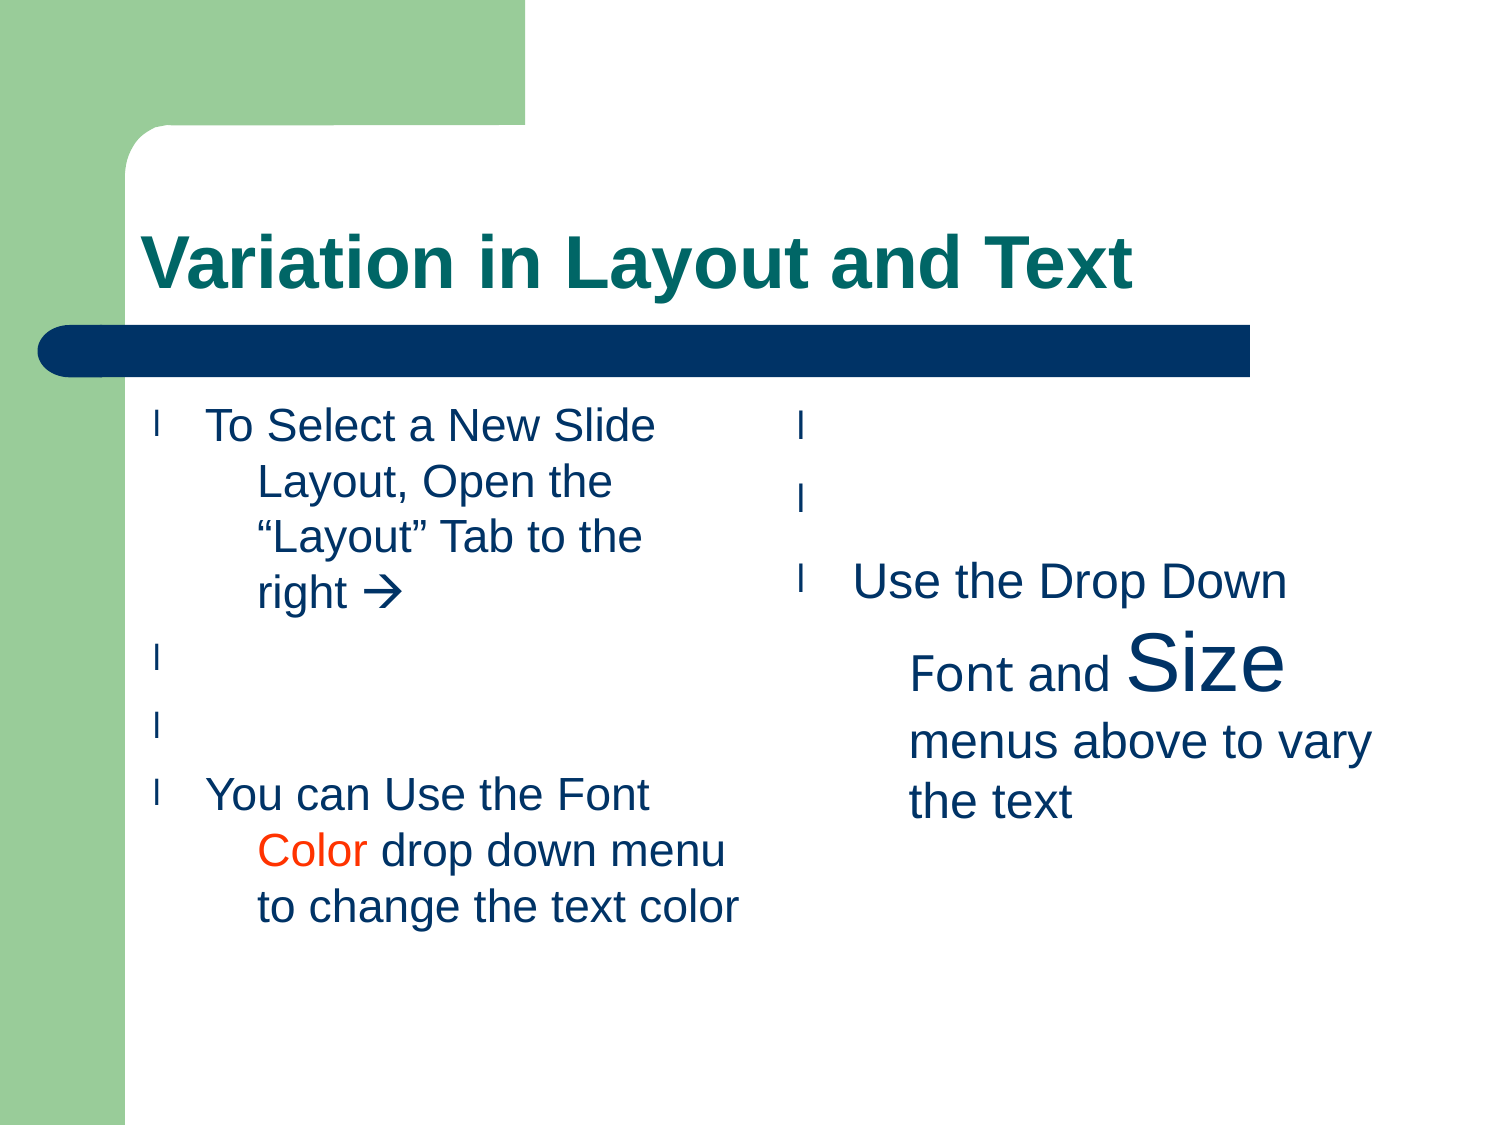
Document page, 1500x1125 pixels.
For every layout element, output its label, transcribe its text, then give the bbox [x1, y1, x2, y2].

list To Select a New Slide Layout, Open the “Layout” Tab to the right  You can Use the Font Color drop down menu to change the text color [137, 387, 756, 999]
list Use the Drop Down Font and Size menus above to vary the text [781, 387, 1400, 999]
title Variation in Layout and Text [125, 125, 1426, 313]
